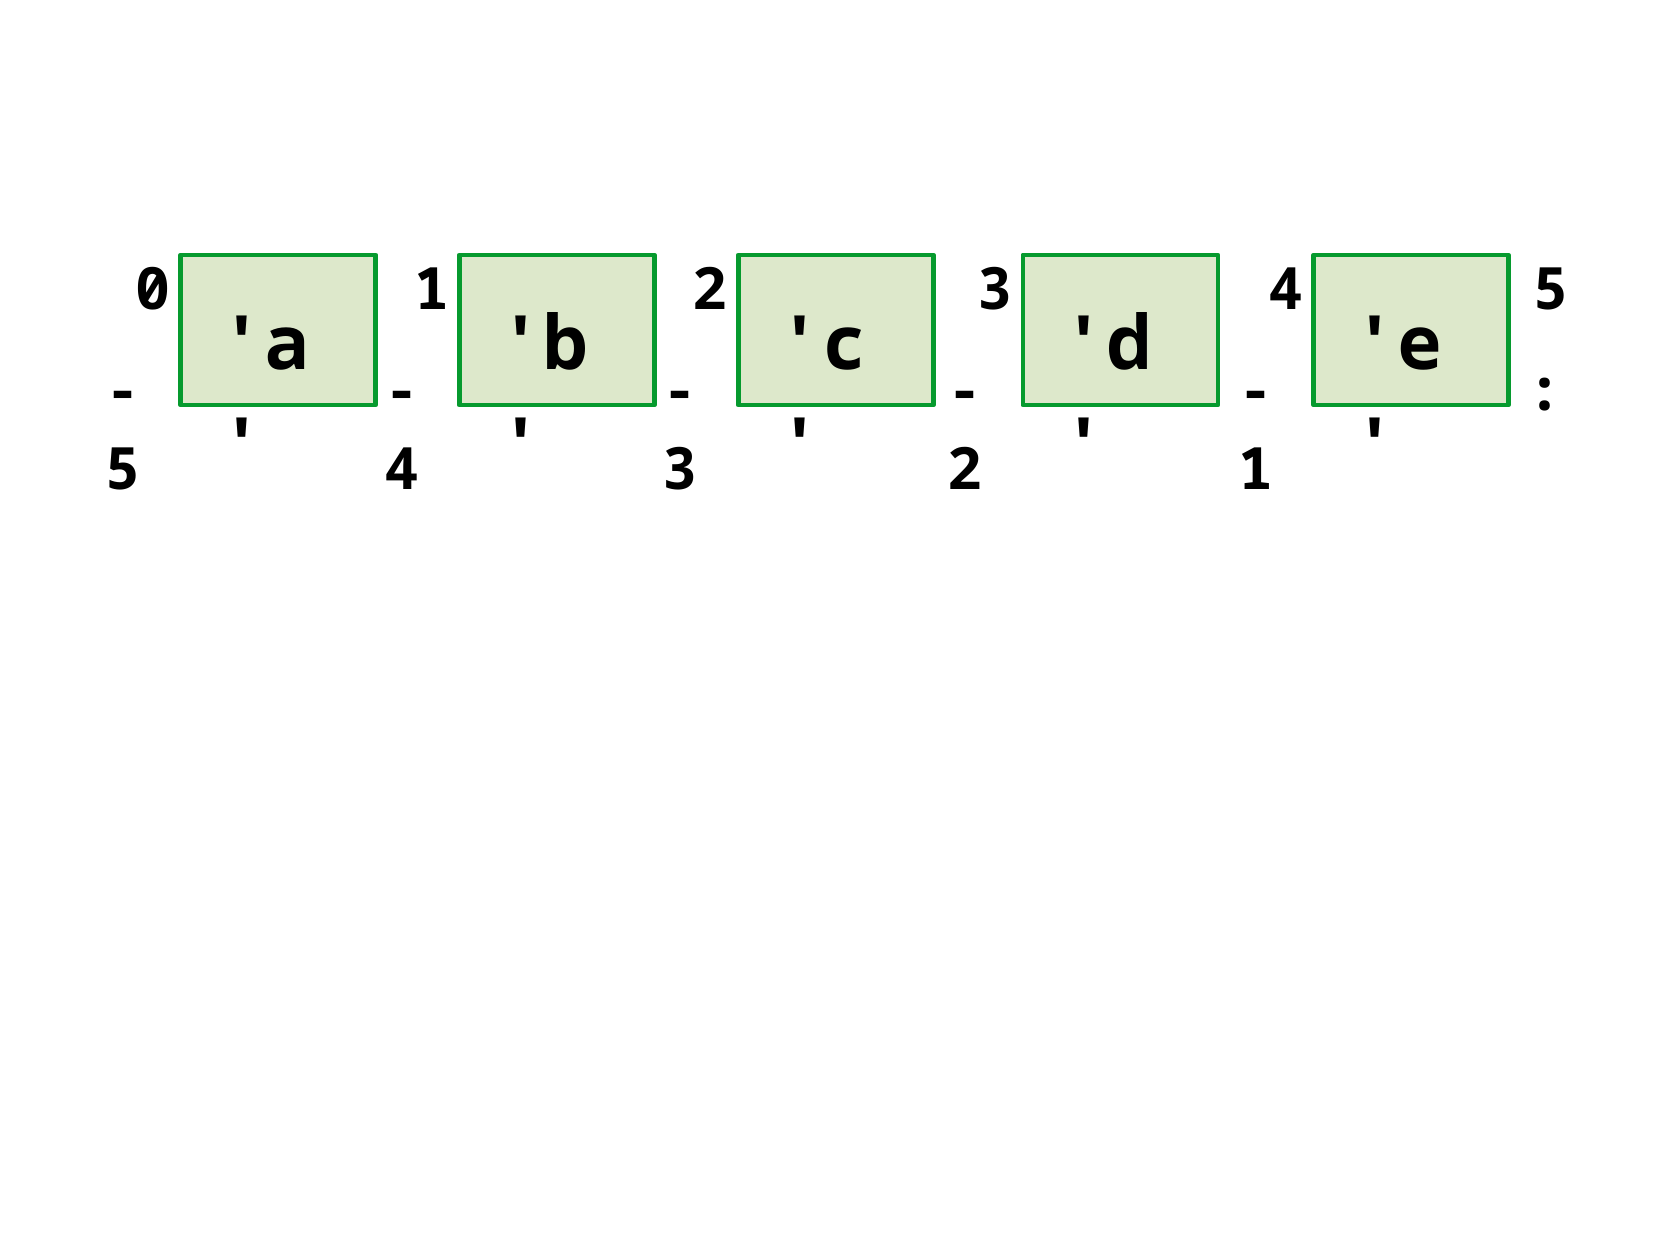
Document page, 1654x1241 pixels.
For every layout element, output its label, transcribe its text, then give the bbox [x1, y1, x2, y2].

text_box 0 [120, 240, 181, 314]
text_box -4 [369, 340, 460, 472]
text_box -1 [1223, 340, 1314, 472]
text_box 'c' [762, 281, 913, 381]
text_box [738, 255, 934, 406]
text_box [1022, 255, 1218, 406]
text_box [459, 255, 655, 406]
text_box : [1512, 340, 1576, 436]
text_box -3 [648, 340, 739, 472]
text_box 'a' [204, 281, 355, 381]
text_box 'e' [1337, 281, 1488, 381]
text_box 'b' [483, 281, 634, 381]
text_box -2 [932, 340, 1023, 472]
text_box [180, 255, 376, 406]
text_box 1 [399, 240, 460, 314]
text_box 3 [962, 240, 1023, 314]
text_box 'd' [1046, 281, 1197, 381]
text_box 5 [1519, 240, 1580, 314]
text_box [1313, 255, 1509, 406]
text_box -5 [90, 340, 181, 472]
text_box 2 [678, 240, 739, 314]
text_box 4 [1253, 240, 1314, 314]
